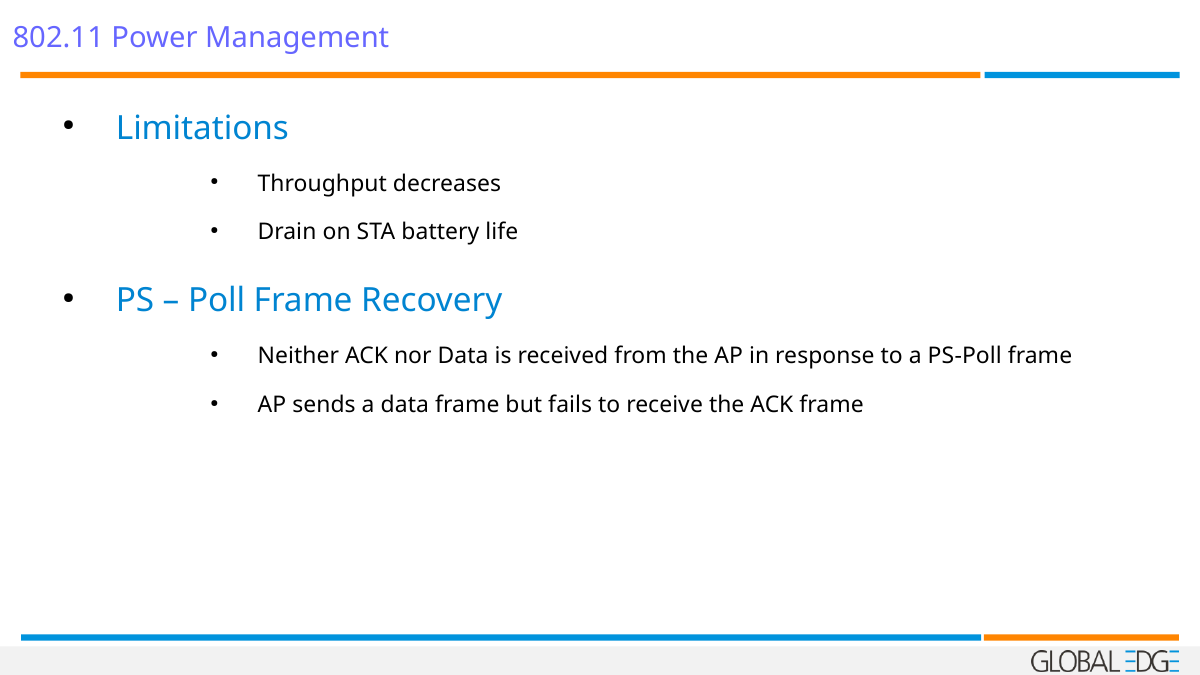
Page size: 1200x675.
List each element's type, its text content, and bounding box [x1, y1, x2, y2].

list Limitations Throughput decreases Drain on STA battery life PS – Poll Frame Recovery Neither ACK nor Data is received from the AP in response to a PS-Poll frame AP sends a data frame but fails to receive the ACK frame [45, 103, 1171, 601]
title 802.11 Power Management [12, 9, 1088, 63]
picture [1031, 650, 1179, 672]
